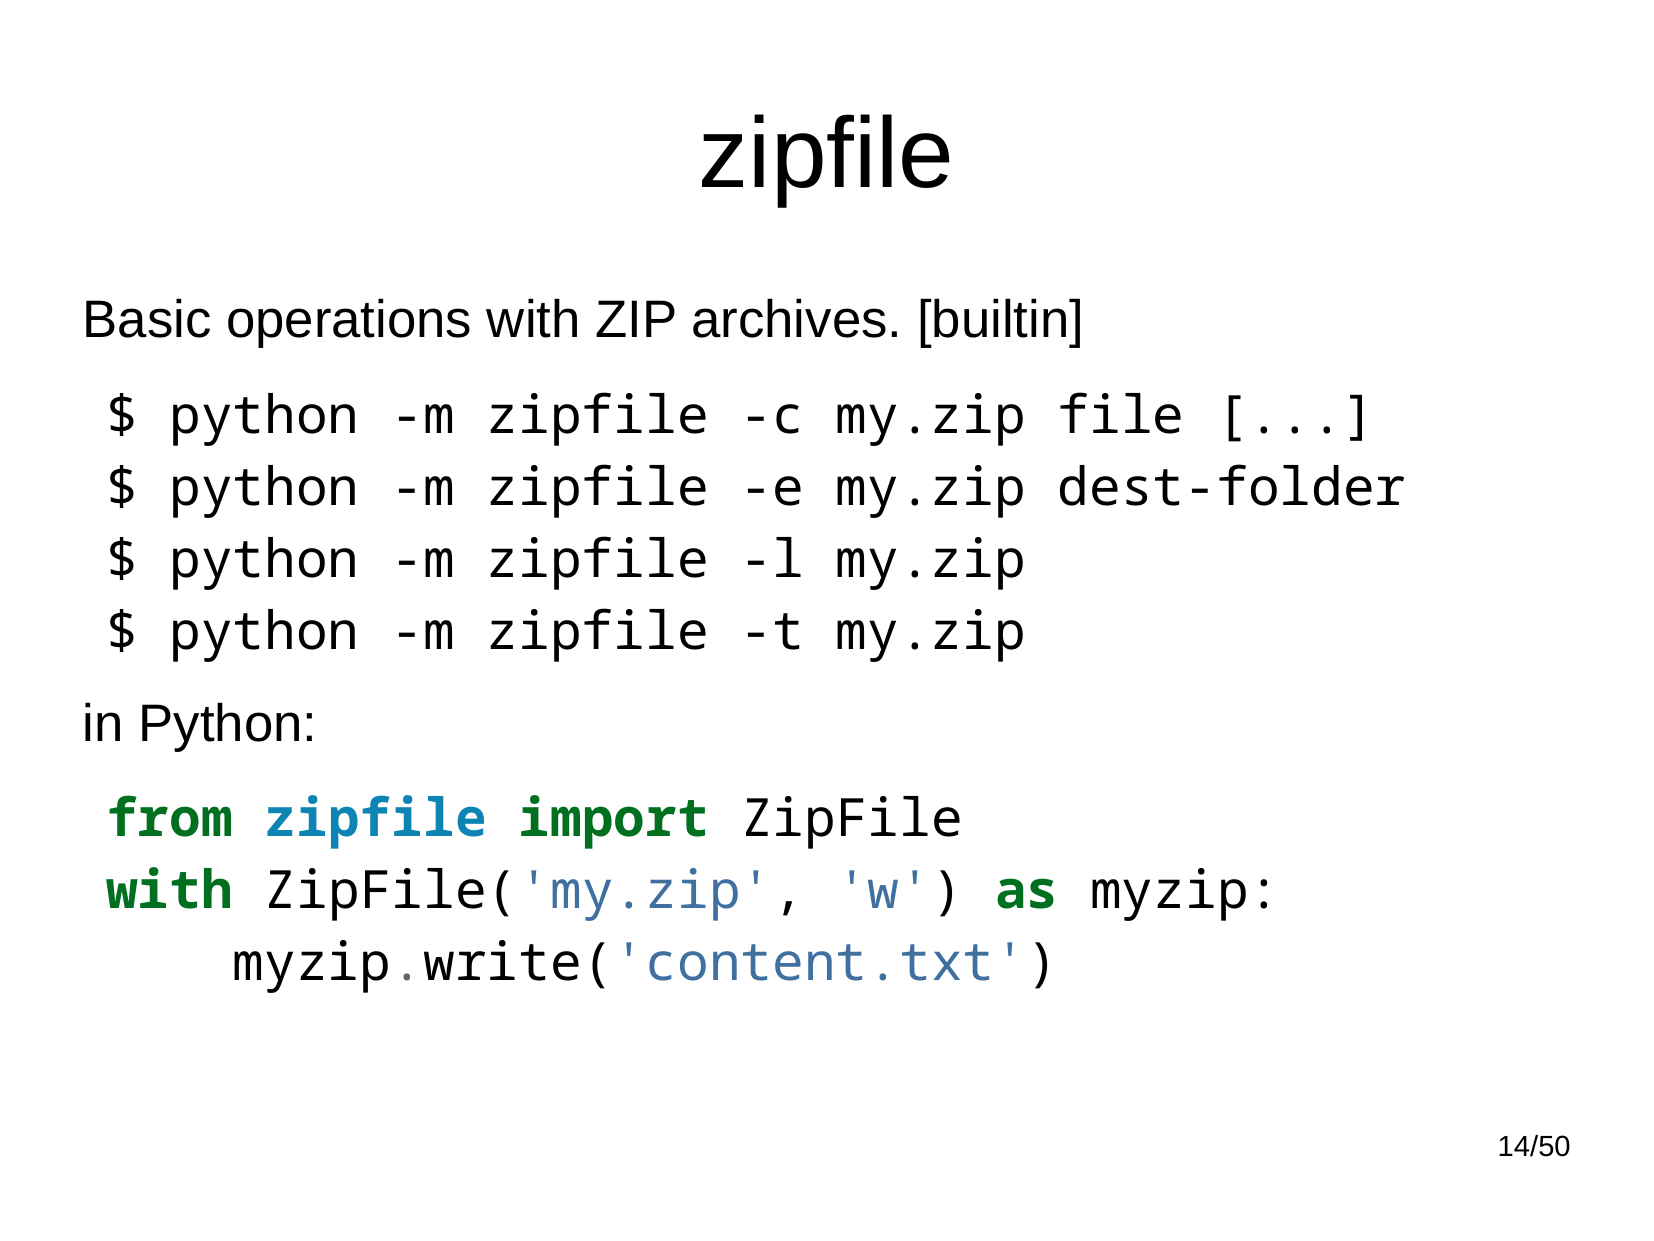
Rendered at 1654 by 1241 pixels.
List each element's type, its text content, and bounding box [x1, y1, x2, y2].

title zipfile [82, 97, 1571, 209]
list Basic operations with ZIP archives. [builtin] $ python -m zipfile -c my.zip file [...] $ python -m zipfile -e my.zip dest-folder $ python -m zipfile -l my.zip $ python -m zipfile -t my.zip in Python: from zipfile import ZipFile with ZipFile('my.zip', 'w') as myzip: myzip.write('content.txt') [82, 290, 1571, 1010]
